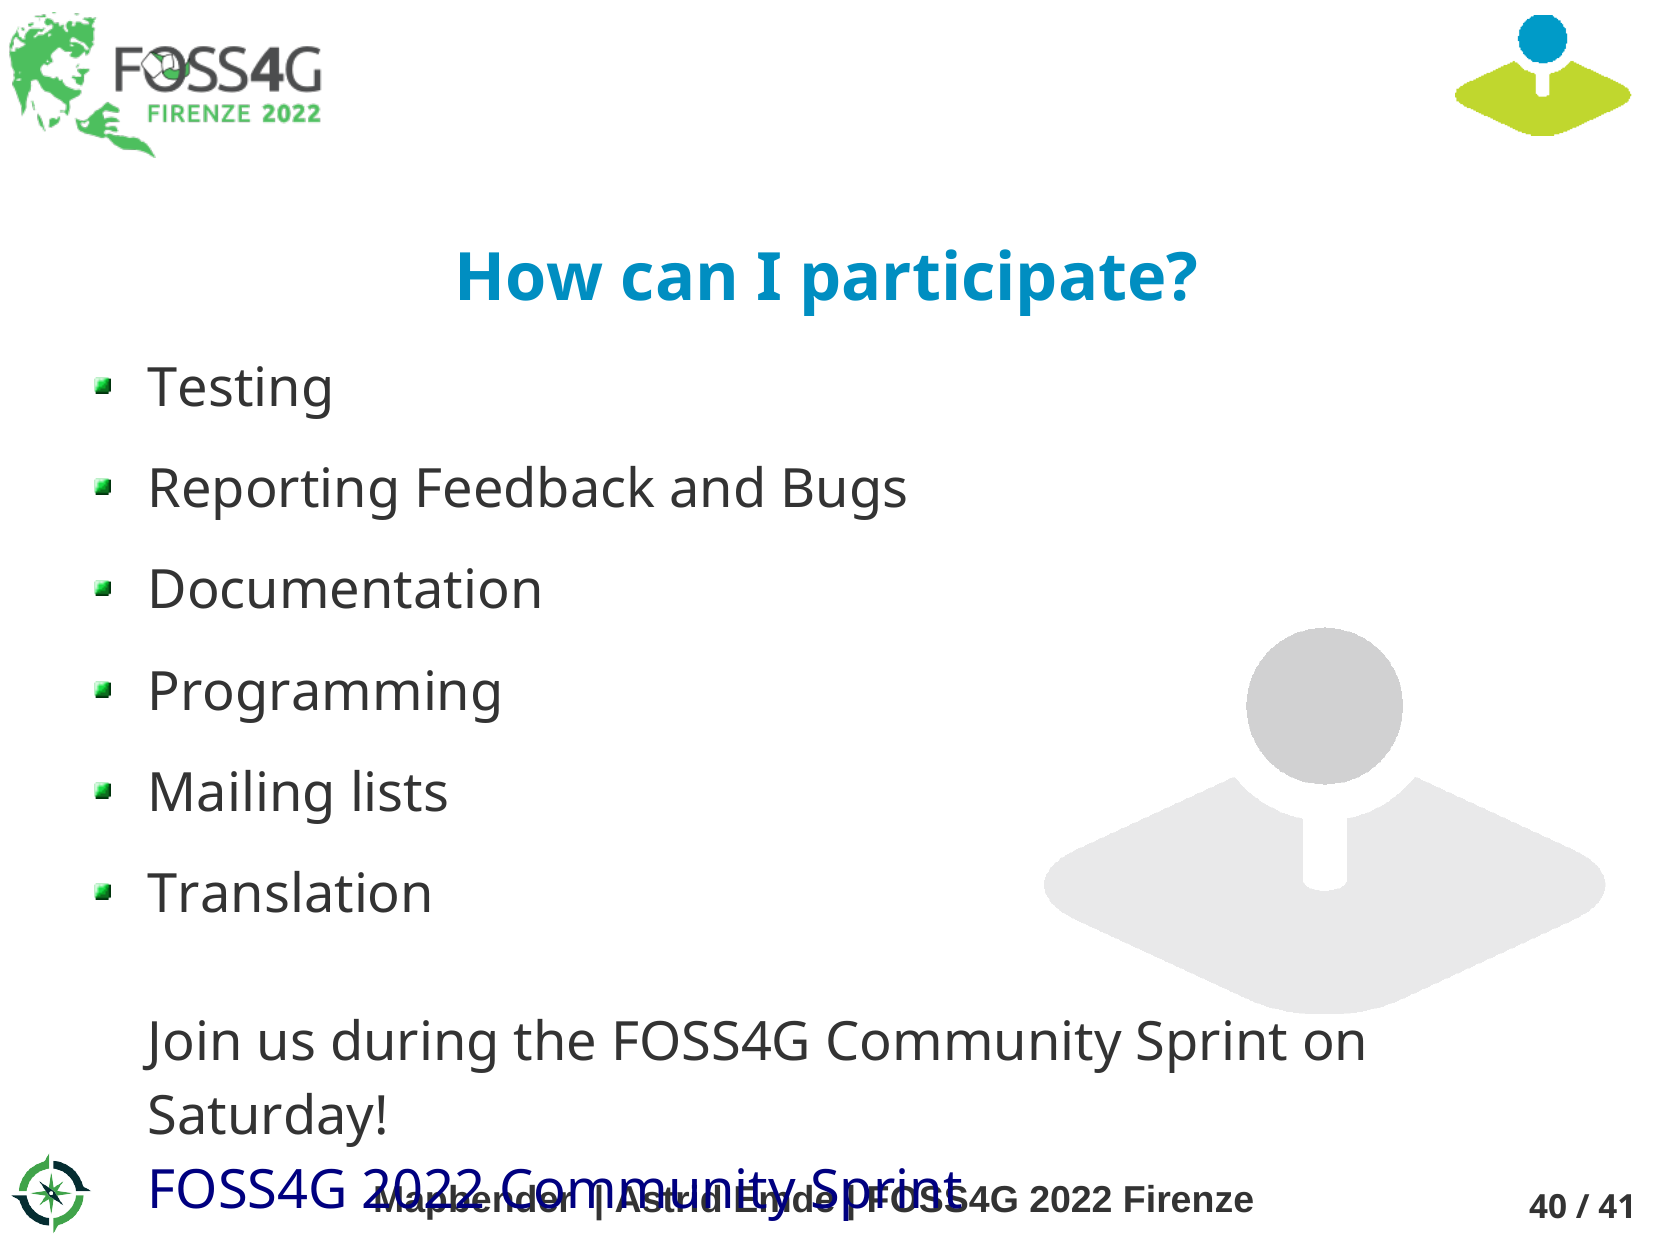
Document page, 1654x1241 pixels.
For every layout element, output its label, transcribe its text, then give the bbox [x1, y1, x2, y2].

picture [0, 12, 376, 158]
picture [1455, 15, 1633, 136]
list Testing Reporting Feedback and Bugs Documentation Programming Mailing lists Translation Join us during the FOSS4G Community Sprint on Saturday! FOSS4G 2022 Community Sprint [76, 348, 1565, 1241]
picture [10, 1152, 76, 1234]
title How can I participate? [82, 200, 1571, 349]
